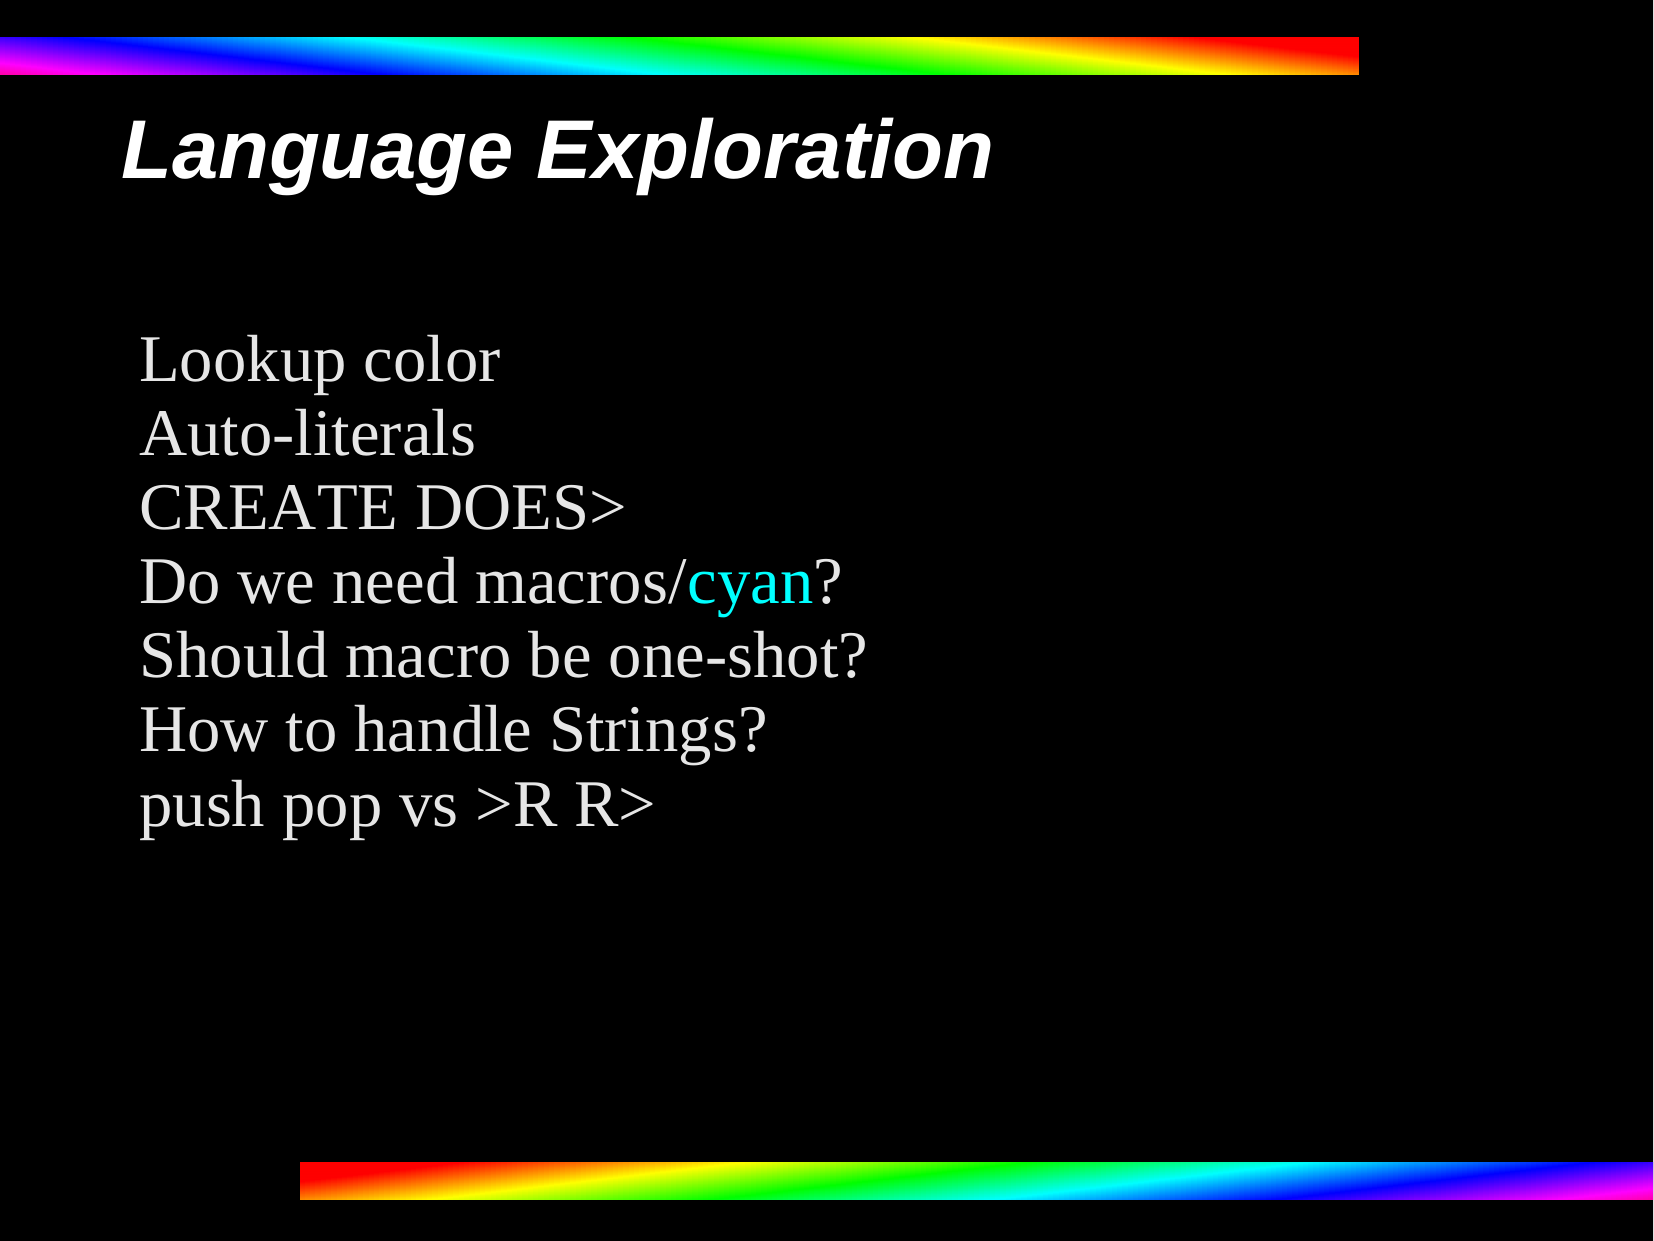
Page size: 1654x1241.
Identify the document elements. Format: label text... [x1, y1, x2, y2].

list Lookup color Auto-literals CREATE DOES> Do we need macros/cyan? Should macro be one-shot? How to handle Strings? push pop vs >R R> [121, 322, 1561, 1118]
title Language Exploration [121, 53, 1534, 247]
picture [0, 0, 1654, 1241]
